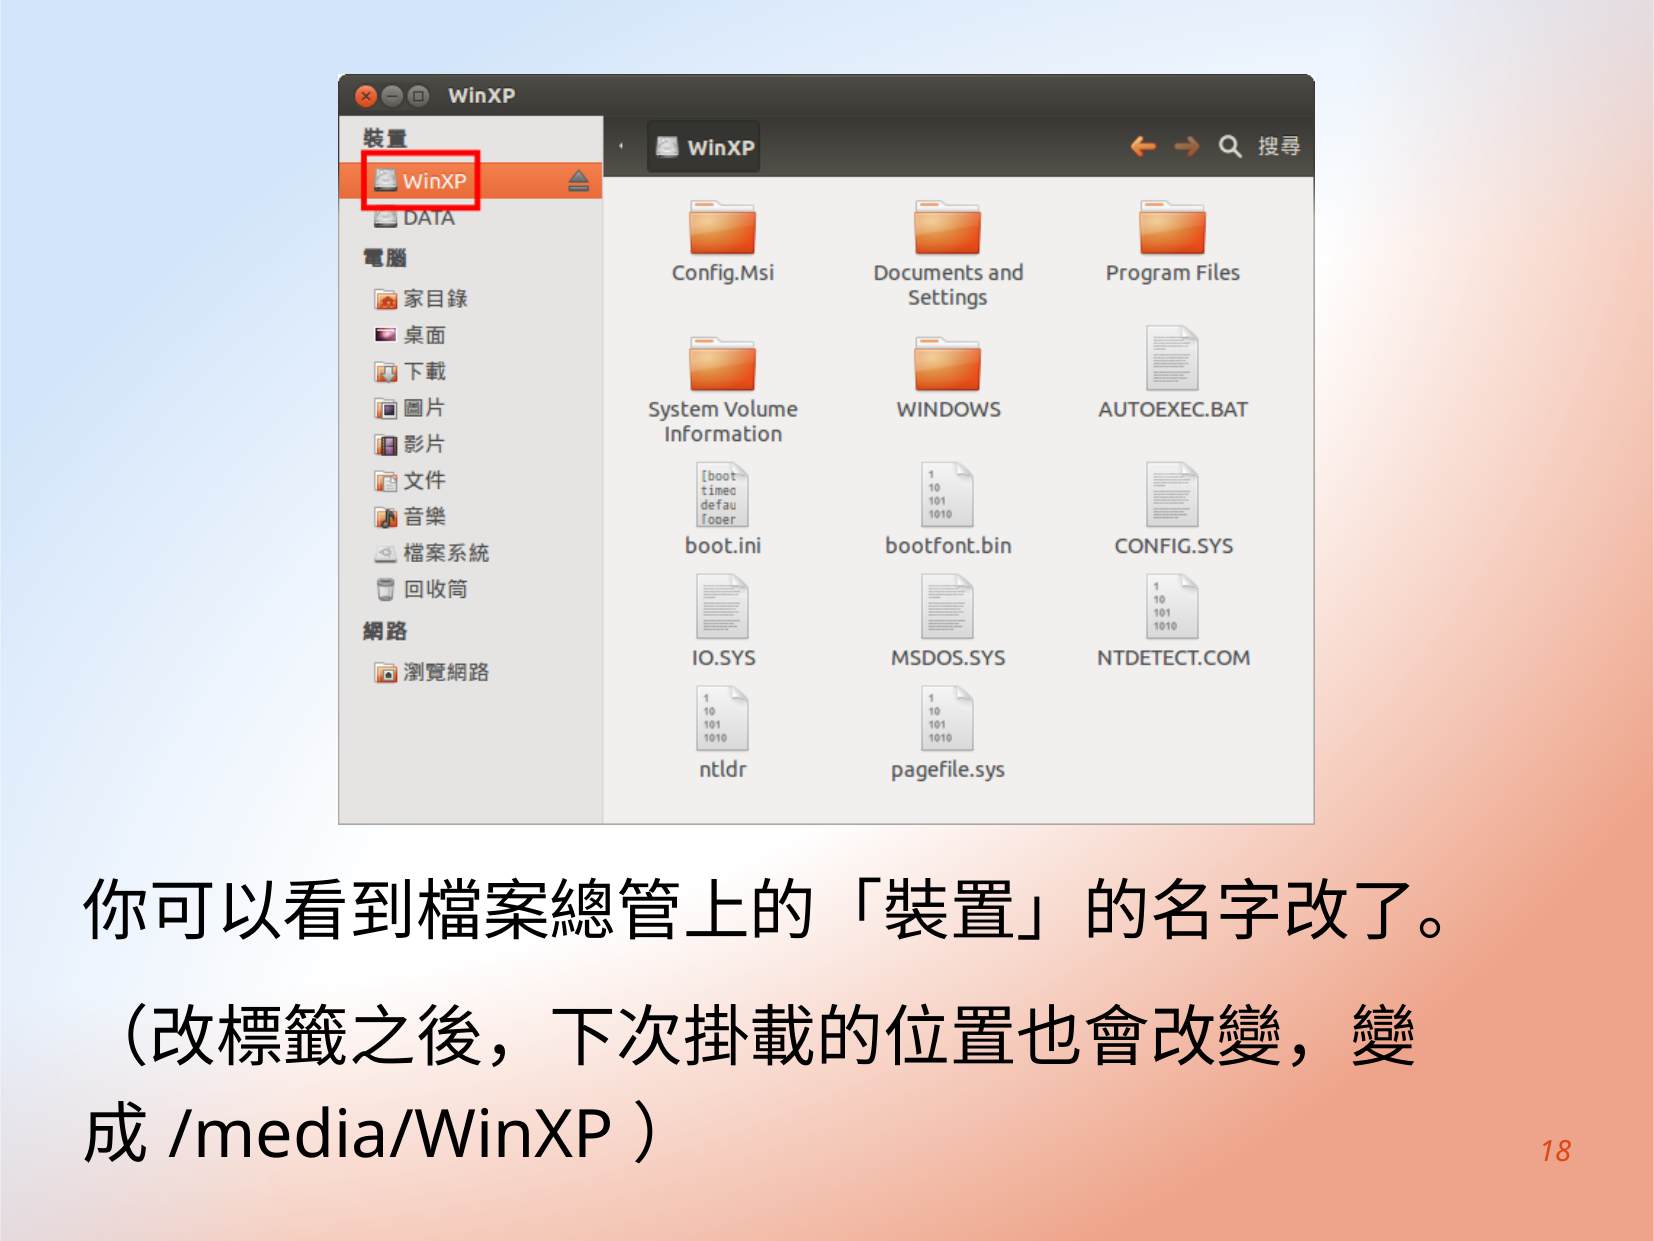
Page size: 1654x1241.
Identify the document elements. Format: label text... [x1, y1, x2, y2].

picture [0, 0, 1654, 1241]
list 你可以看到檔案總管上的「裝置」的名字改了。 （改標籤之後，下次掛載的位置也會改變，變成/media/WinXP） [82, 857, 1571, 1201]
